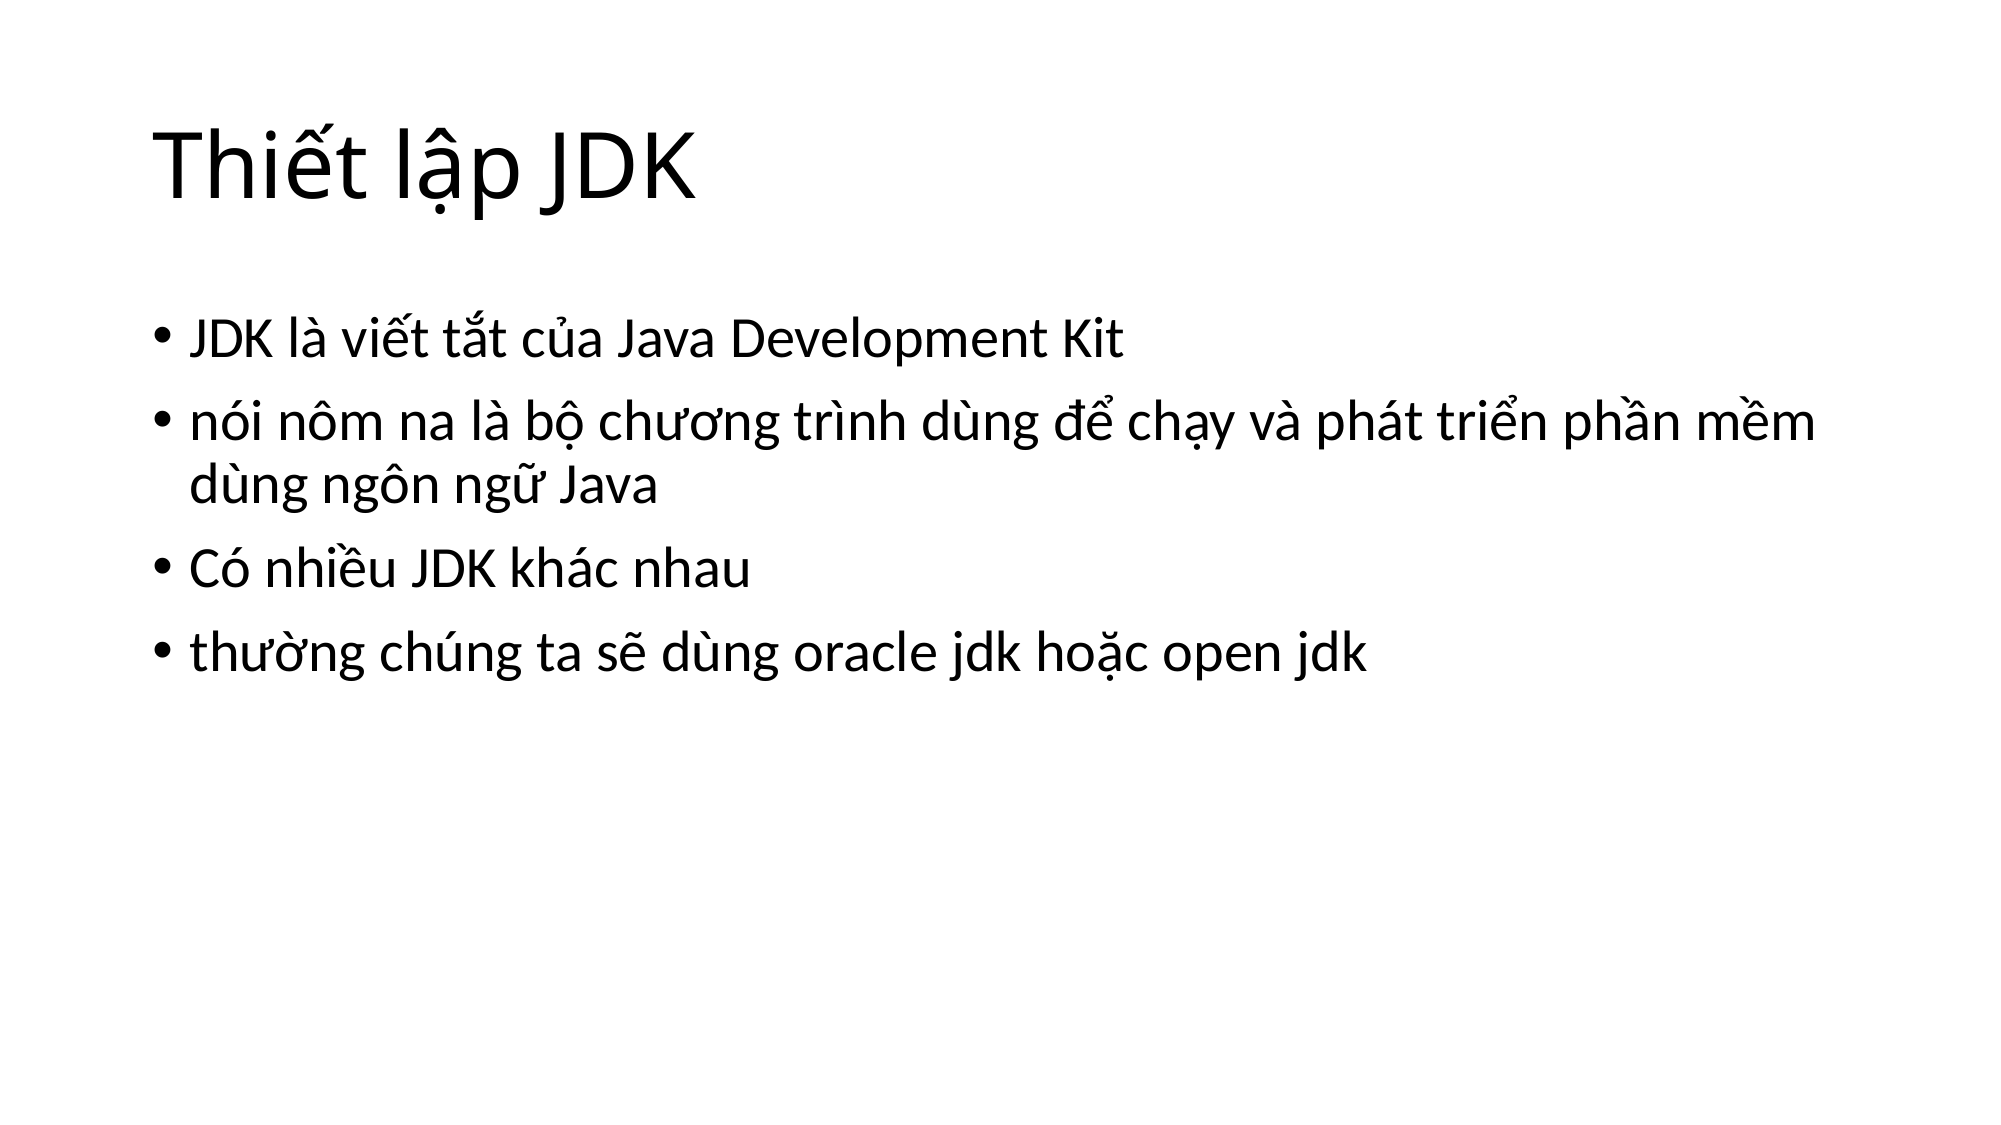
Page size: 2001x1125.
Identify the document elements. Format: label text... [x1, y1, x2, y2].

text_box JDK là viết tắt của Java Development Kit nói nôm na là bộ chương trình dùng để chạy và phát triển phần mềm dùng ngôn ngữ Java Có nhiều JDK khác nhau thường chúng ta sẽ dùng oracle jdk hoặc open jdk [137, 299, 1863, 1014]
text_box Thiết lập JDK [137, 59, 1863, 278]
